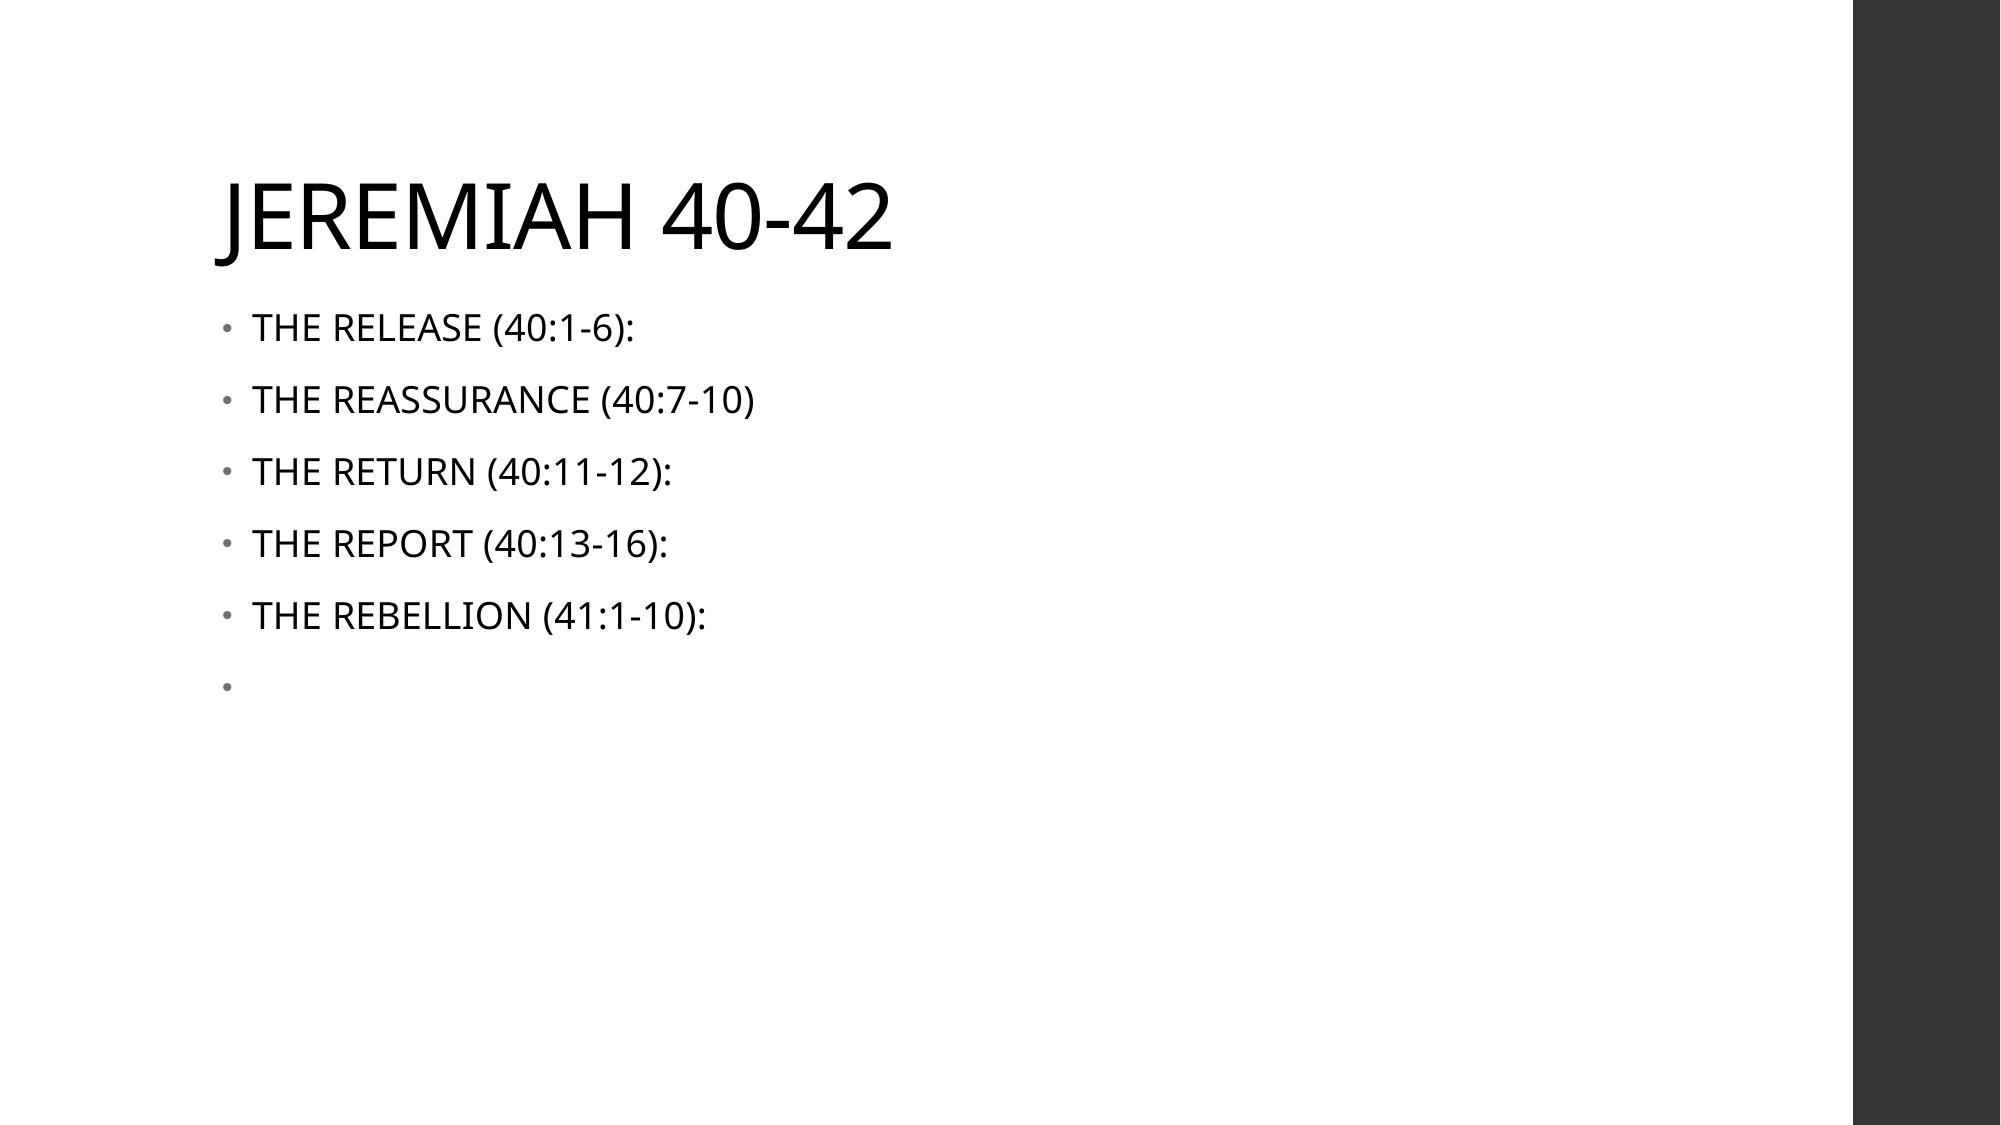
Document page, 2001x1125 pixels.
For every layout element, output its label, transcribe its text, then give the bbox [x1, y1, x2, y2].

list THE RELEASE (40:1-6): THE REASSURANCE (40:7-10) THE RETURN (40:11-12): THE REPORT (40:13-16): THE REBELLION (41:1-10): [206, 299, 1617, 1014]
title JEREMIAH 40-42 [206, 60, 1797, 278]
